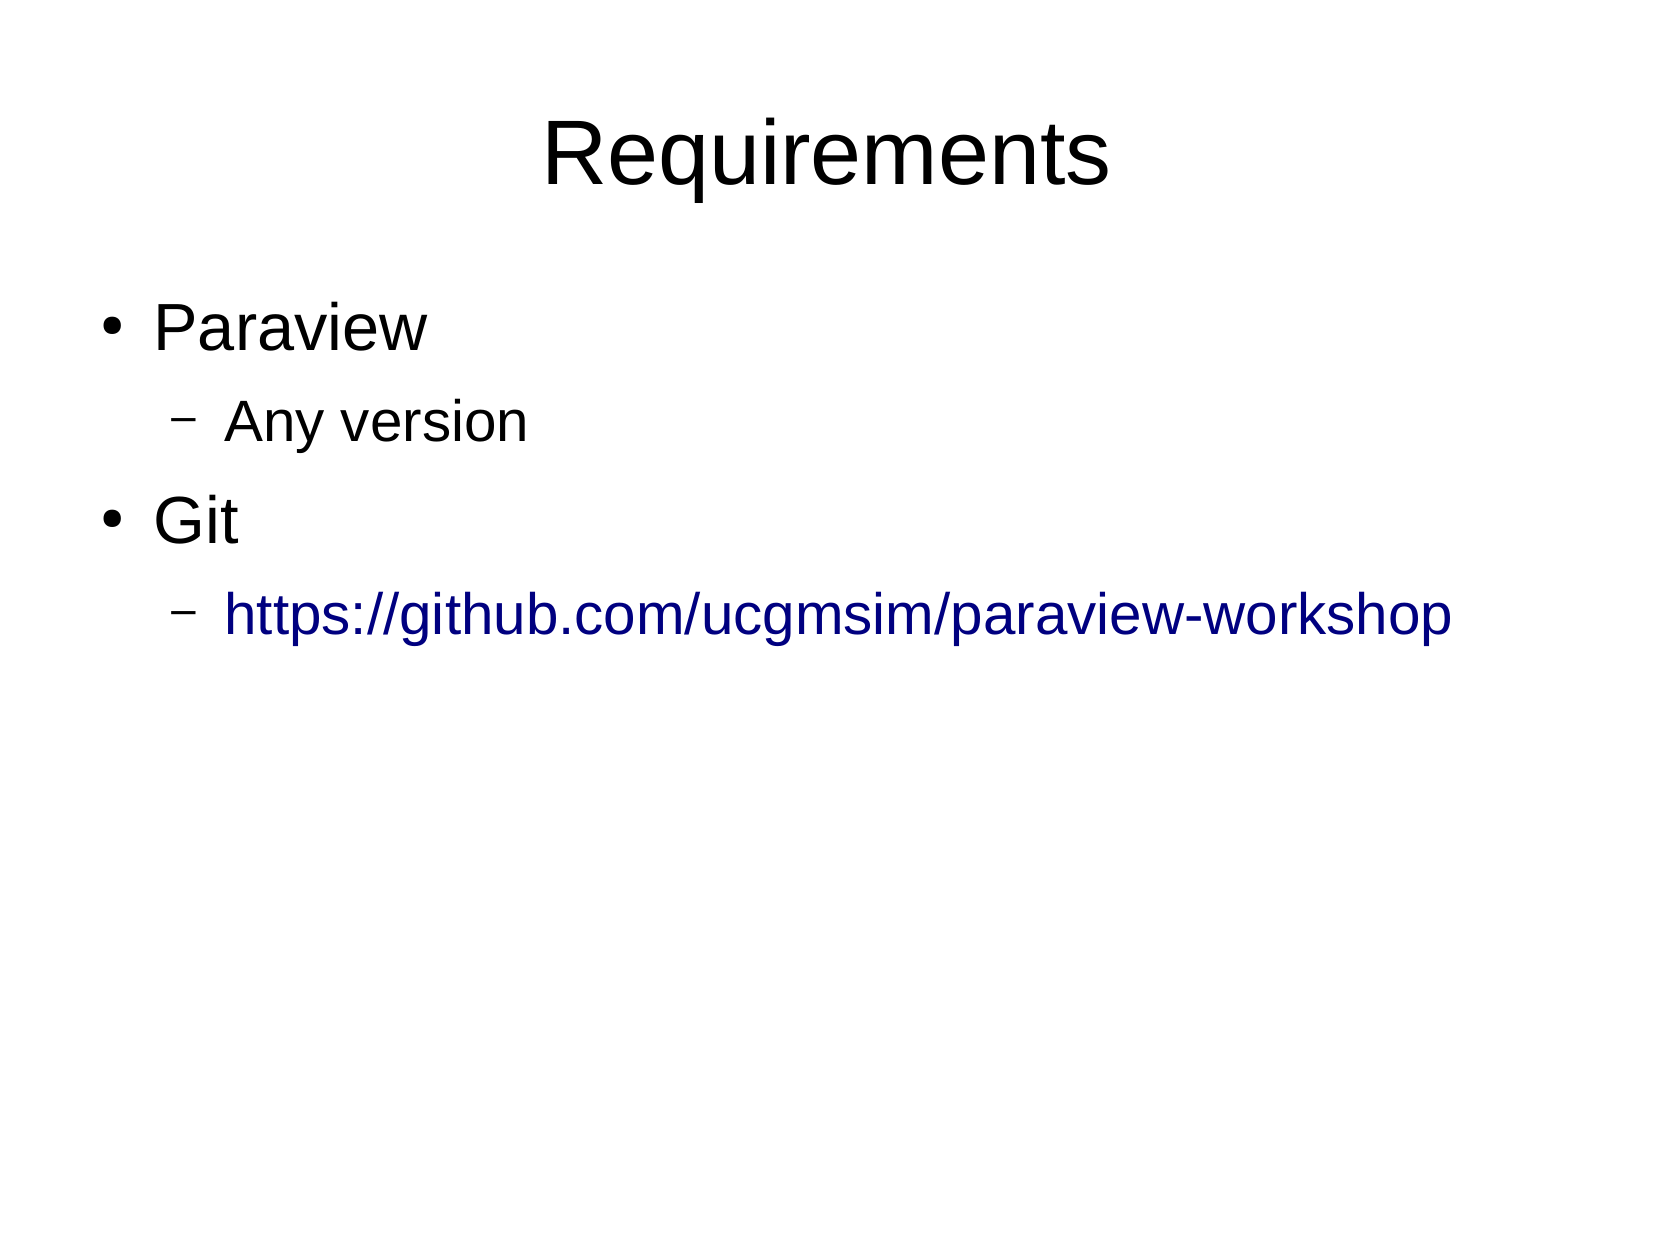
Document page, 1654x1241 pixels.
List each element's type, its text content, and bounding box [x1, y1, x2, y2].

title Requirements [82, 49, 1571, 257]
list Paraview Any version Git https://github.com/ucgmsim/paraview-workshop [82, 290, 1571, 1010]
